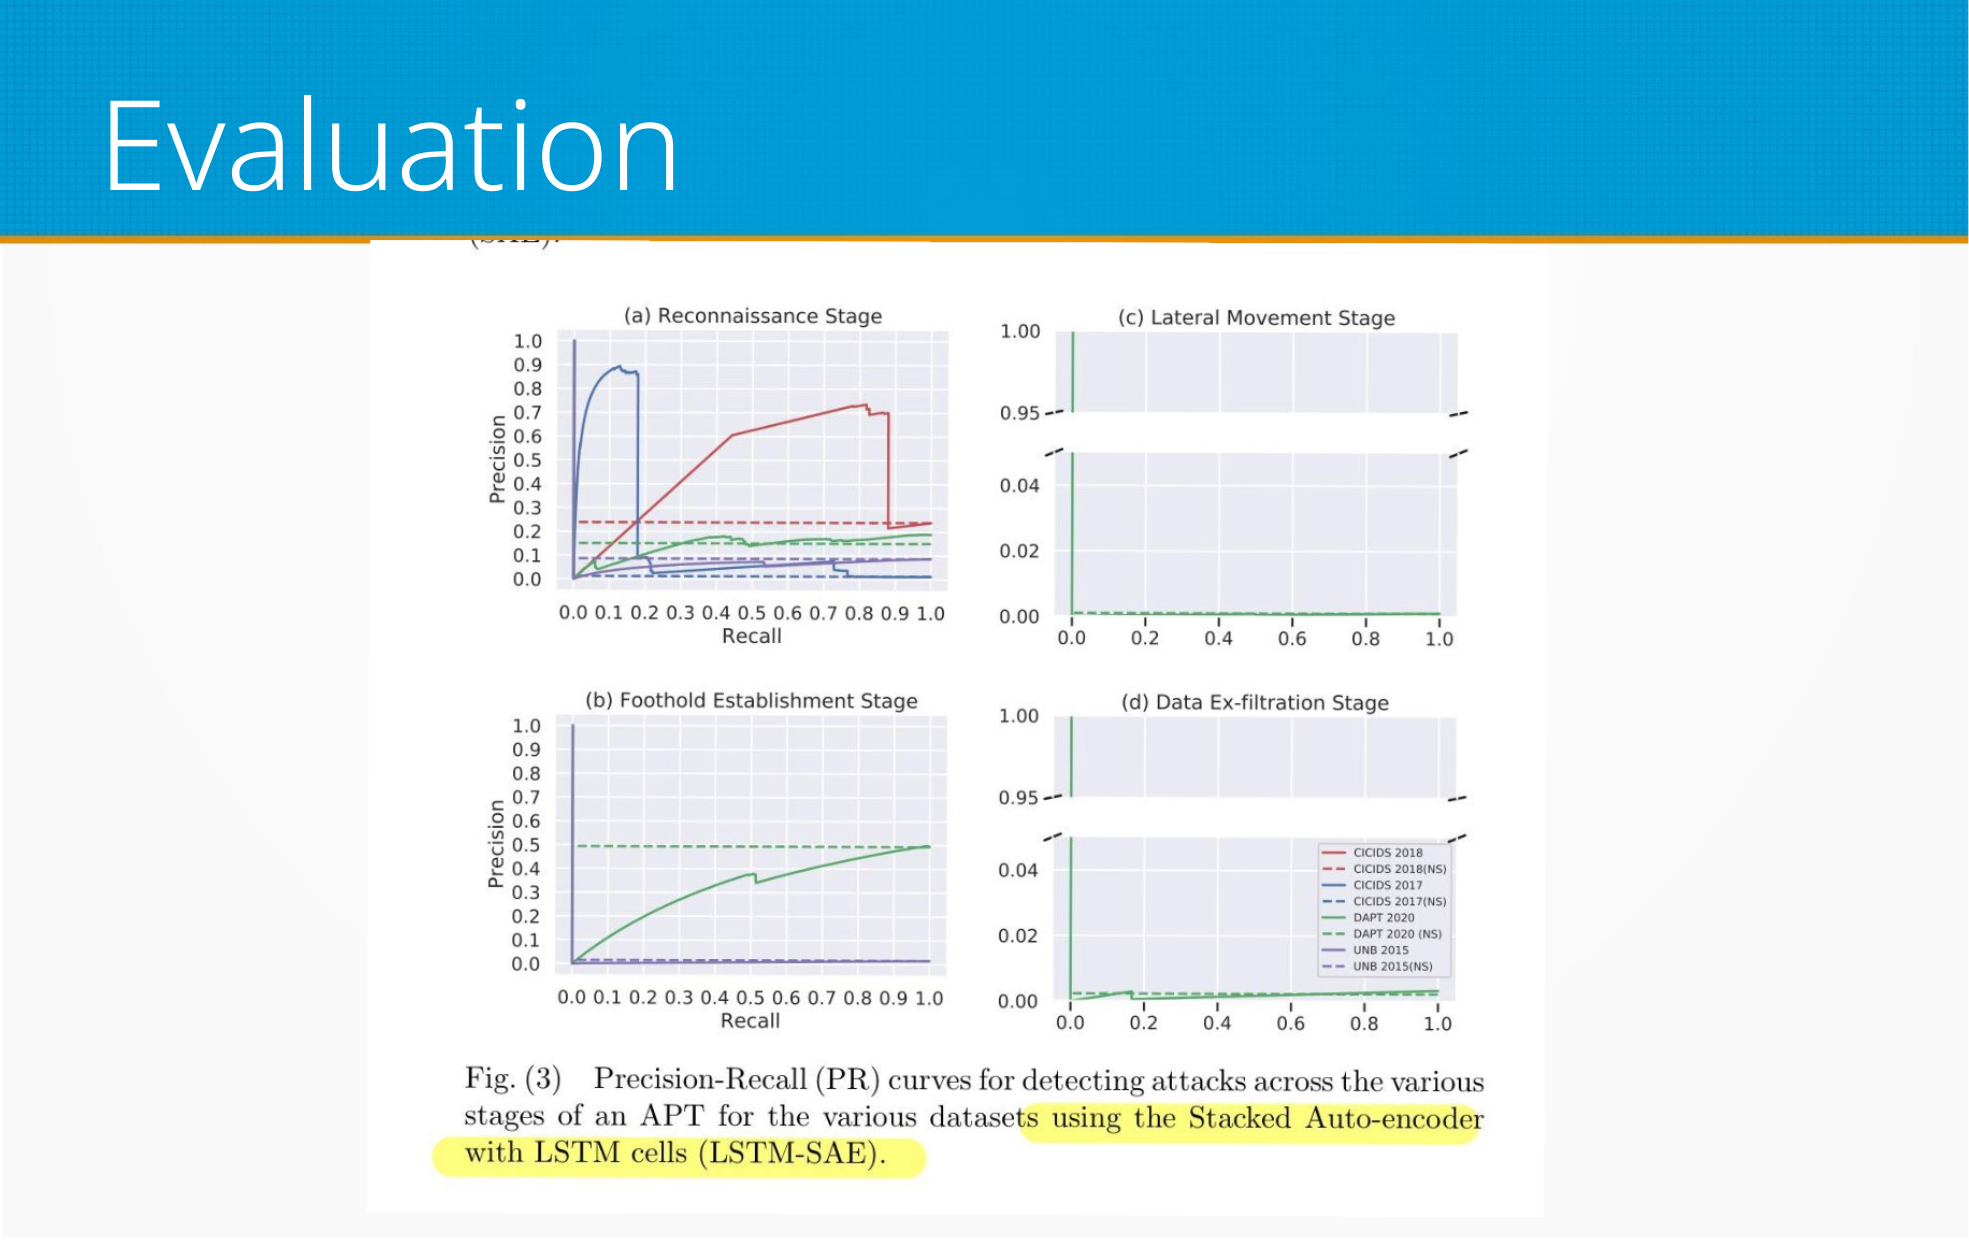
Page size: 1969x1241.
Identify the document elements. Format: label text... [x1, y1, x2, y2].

picture [0, 233, 1969, 1241]
title Evaluation [98, 19, 1870, 227]
